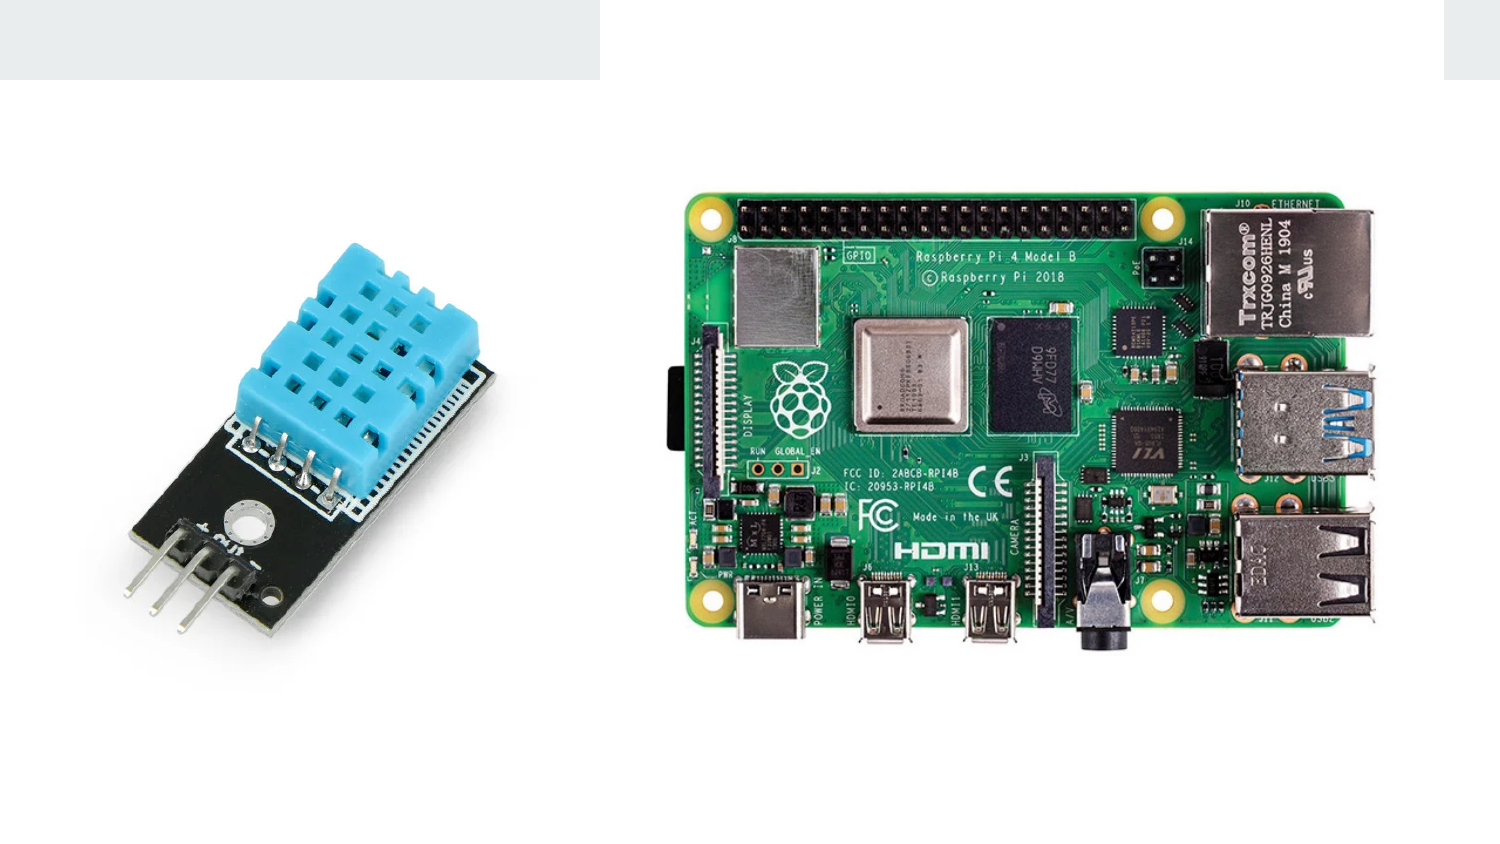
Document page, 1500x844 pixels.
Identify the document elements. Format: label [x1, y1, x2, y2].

picture [600, 0, 1444, 844]
picture [56, 187, 563, 694]
